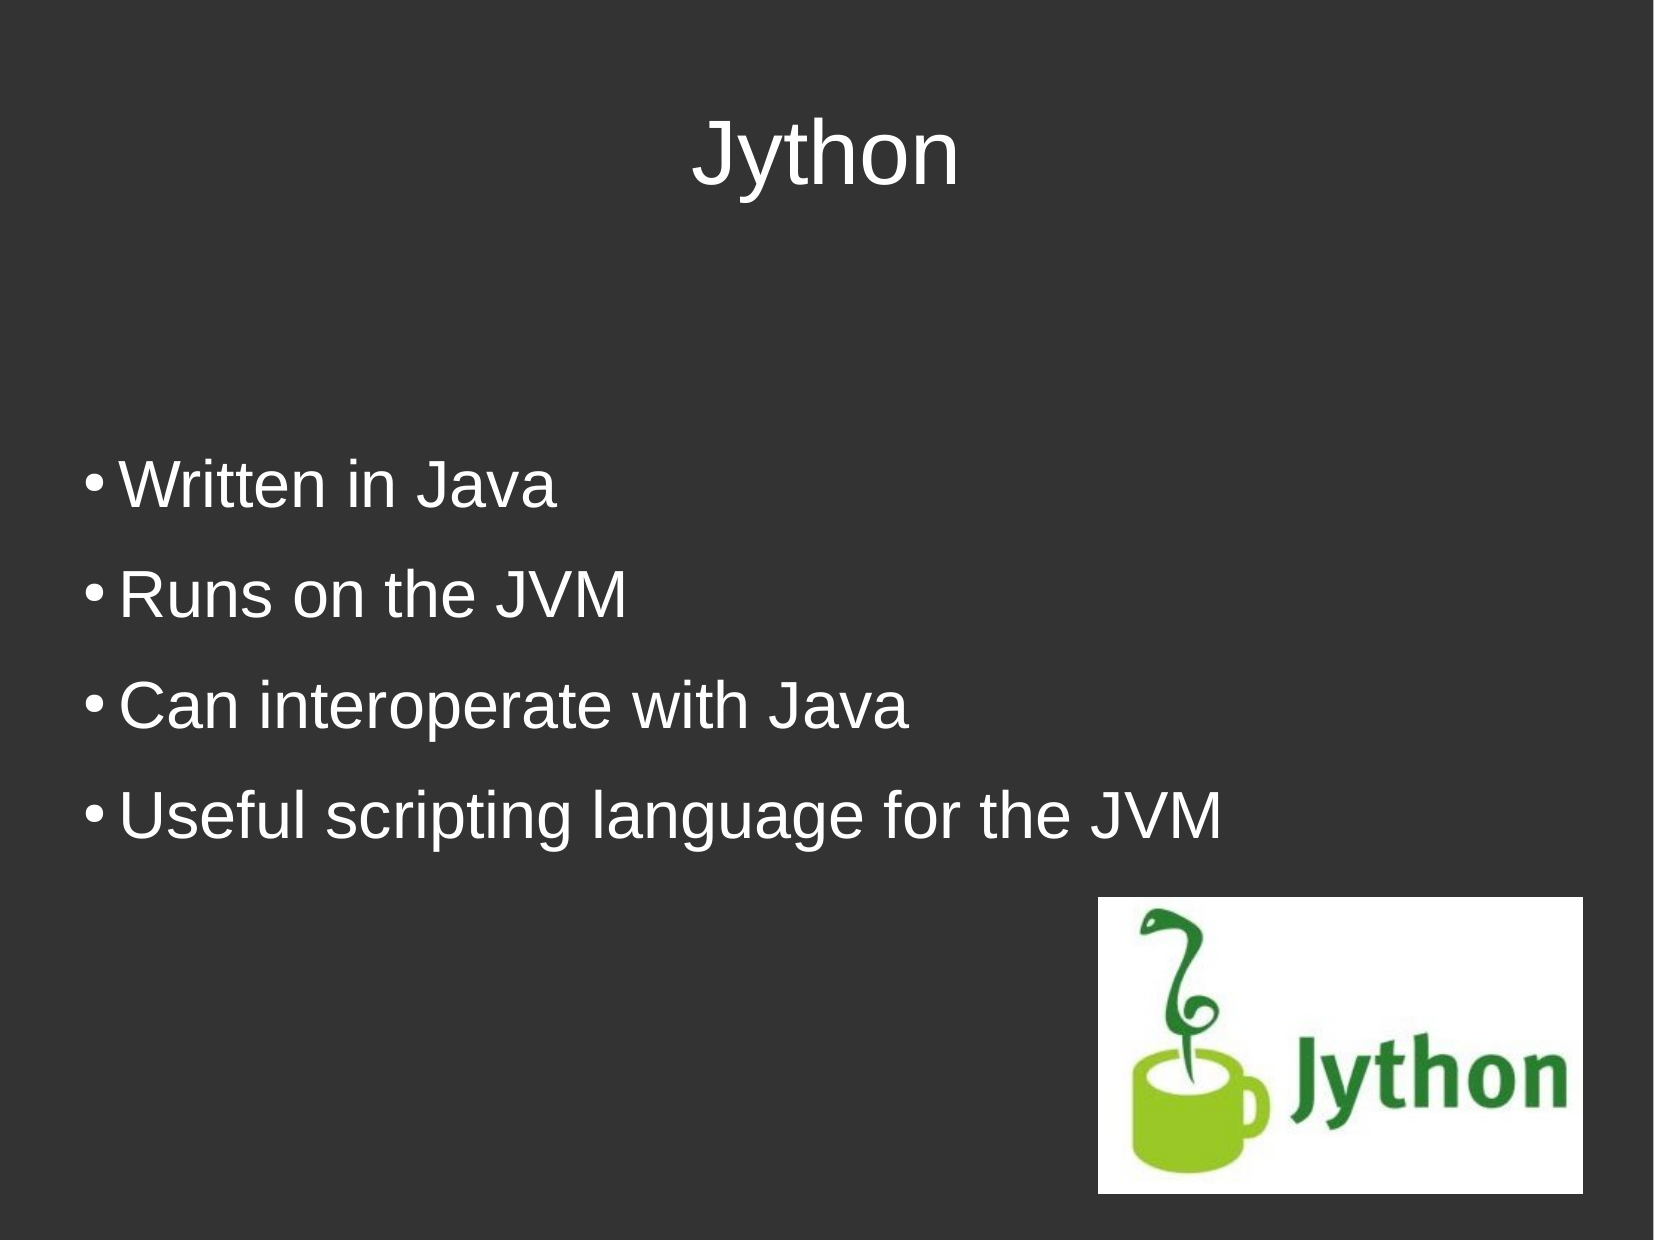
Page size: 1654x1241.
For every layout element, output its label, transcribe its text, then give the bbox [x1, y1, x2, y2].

picture [1098, 897, 1583, 1194]
title Jython [82, 49, 1571, 257]
subtitle Written in Java Runs on the JVM Can interoperate with Java Useful scripting language for the JVM [82, 290, 1571, 1010]
